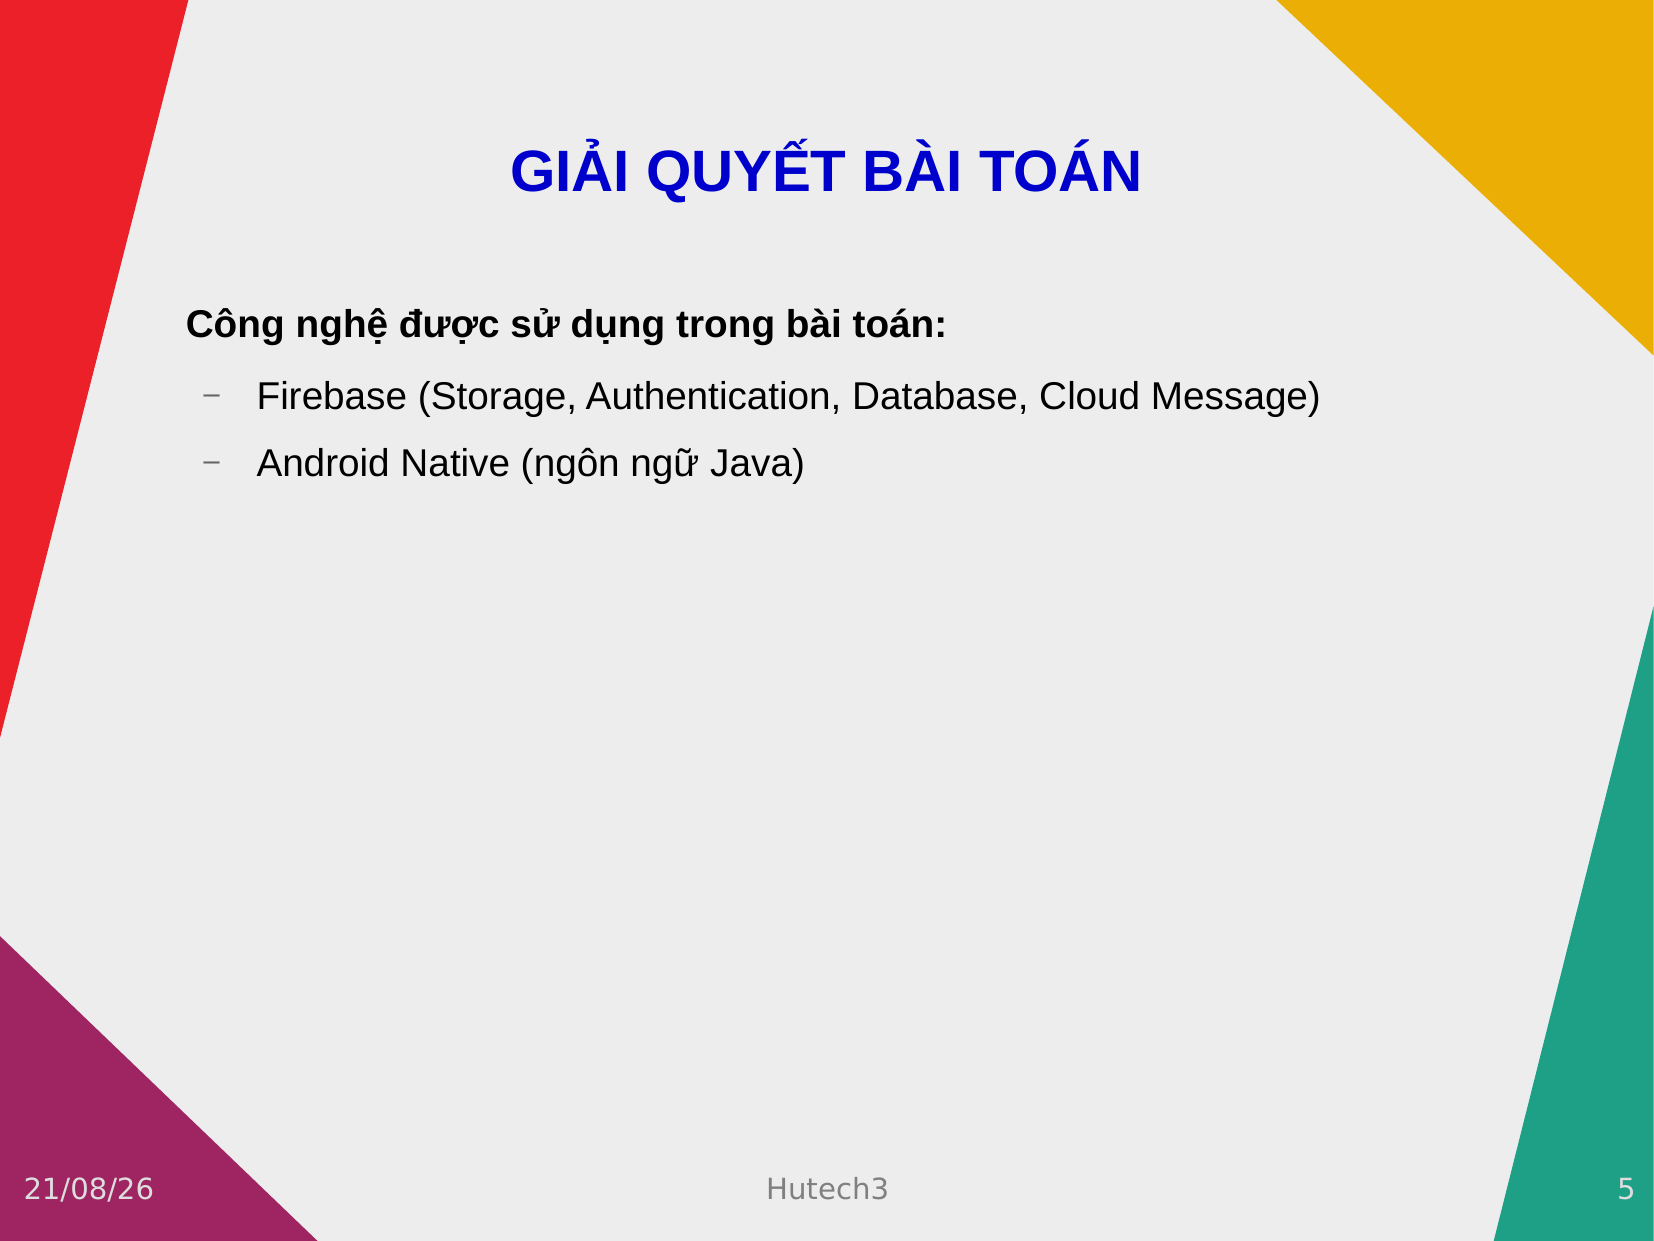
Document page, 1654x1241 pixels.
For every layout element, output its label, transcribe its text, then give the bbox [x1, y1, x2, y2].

list Công nghệ được sử dụng trong bài toán: Firebase (Storage, Authentication, Database, Cloud Message) Android Native (ngôn ngữ Java) [114, 302, 1539, 1033]
title GIẢI QUYẾT BÀI TOÁN [114, 73, 1539, 271]
